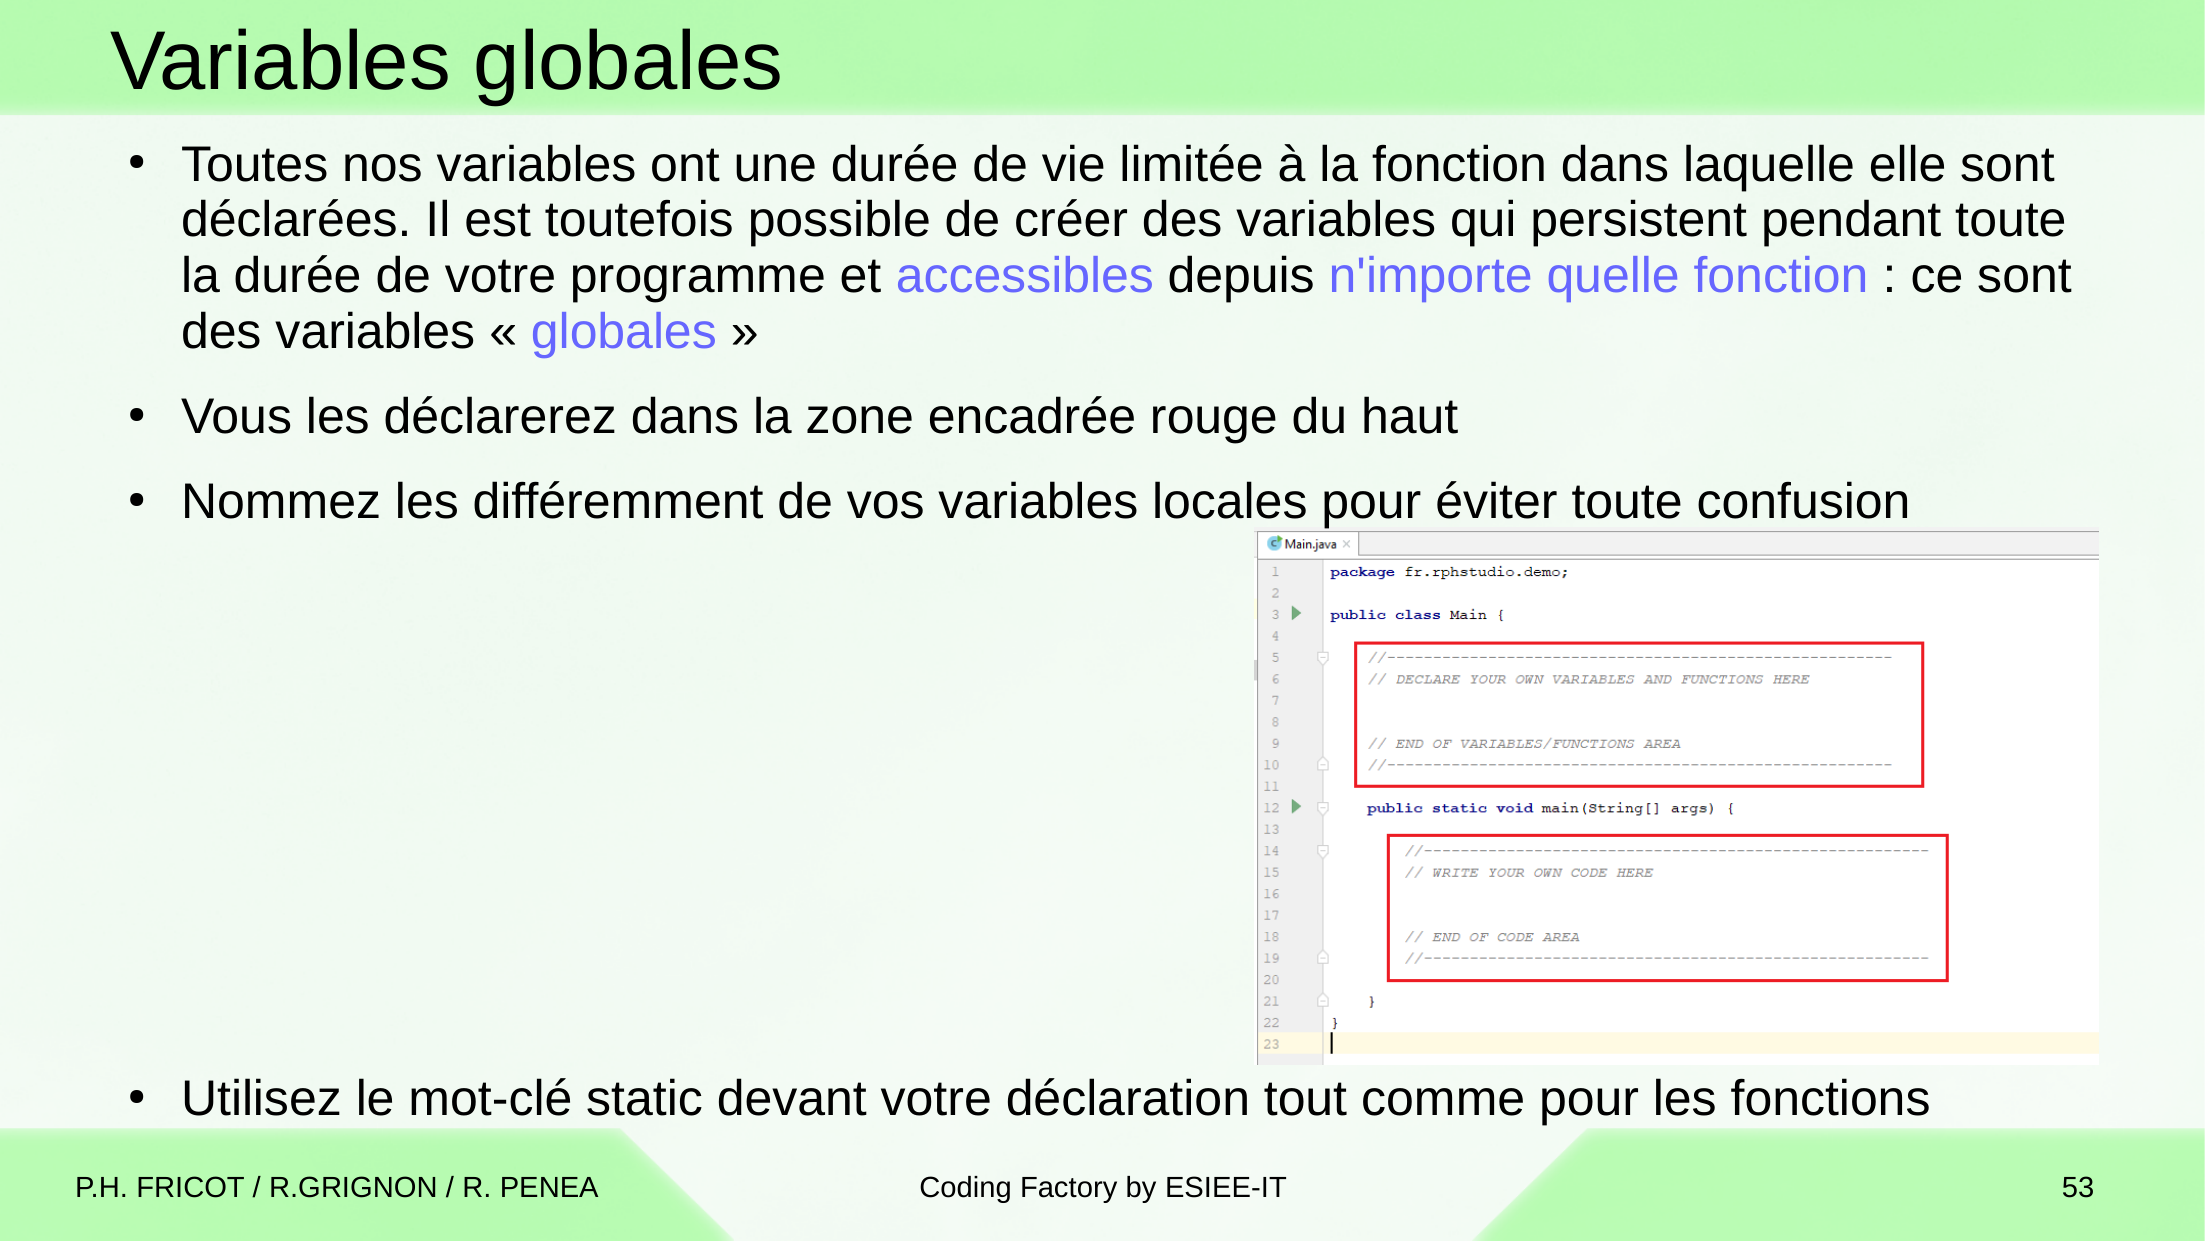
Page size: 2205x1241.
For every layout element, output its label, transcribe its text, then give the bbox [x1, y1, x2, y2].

title Variables globales [110, 49, 2095, 206]
picture [0, 0, 2205, 1241]
list Toutes nos variables ont une durée de vie limitée à la fonction dans laquelle elle sont déclarées. Il est toutefois possible de créer des variables qui persistent pendant toute la durée de votre programme et accessibles depuis n'importe quelle fonction : ce sont des variables « globales » Vous les déclarerez dans la zone encadrée rouge du haut Nommez les différemment de vos variables locales pour éviter toute confusion Utilisez le mot-clé static devant votre déclaration tout comme pour les fonctions [110, 206, 2095, 1126]
